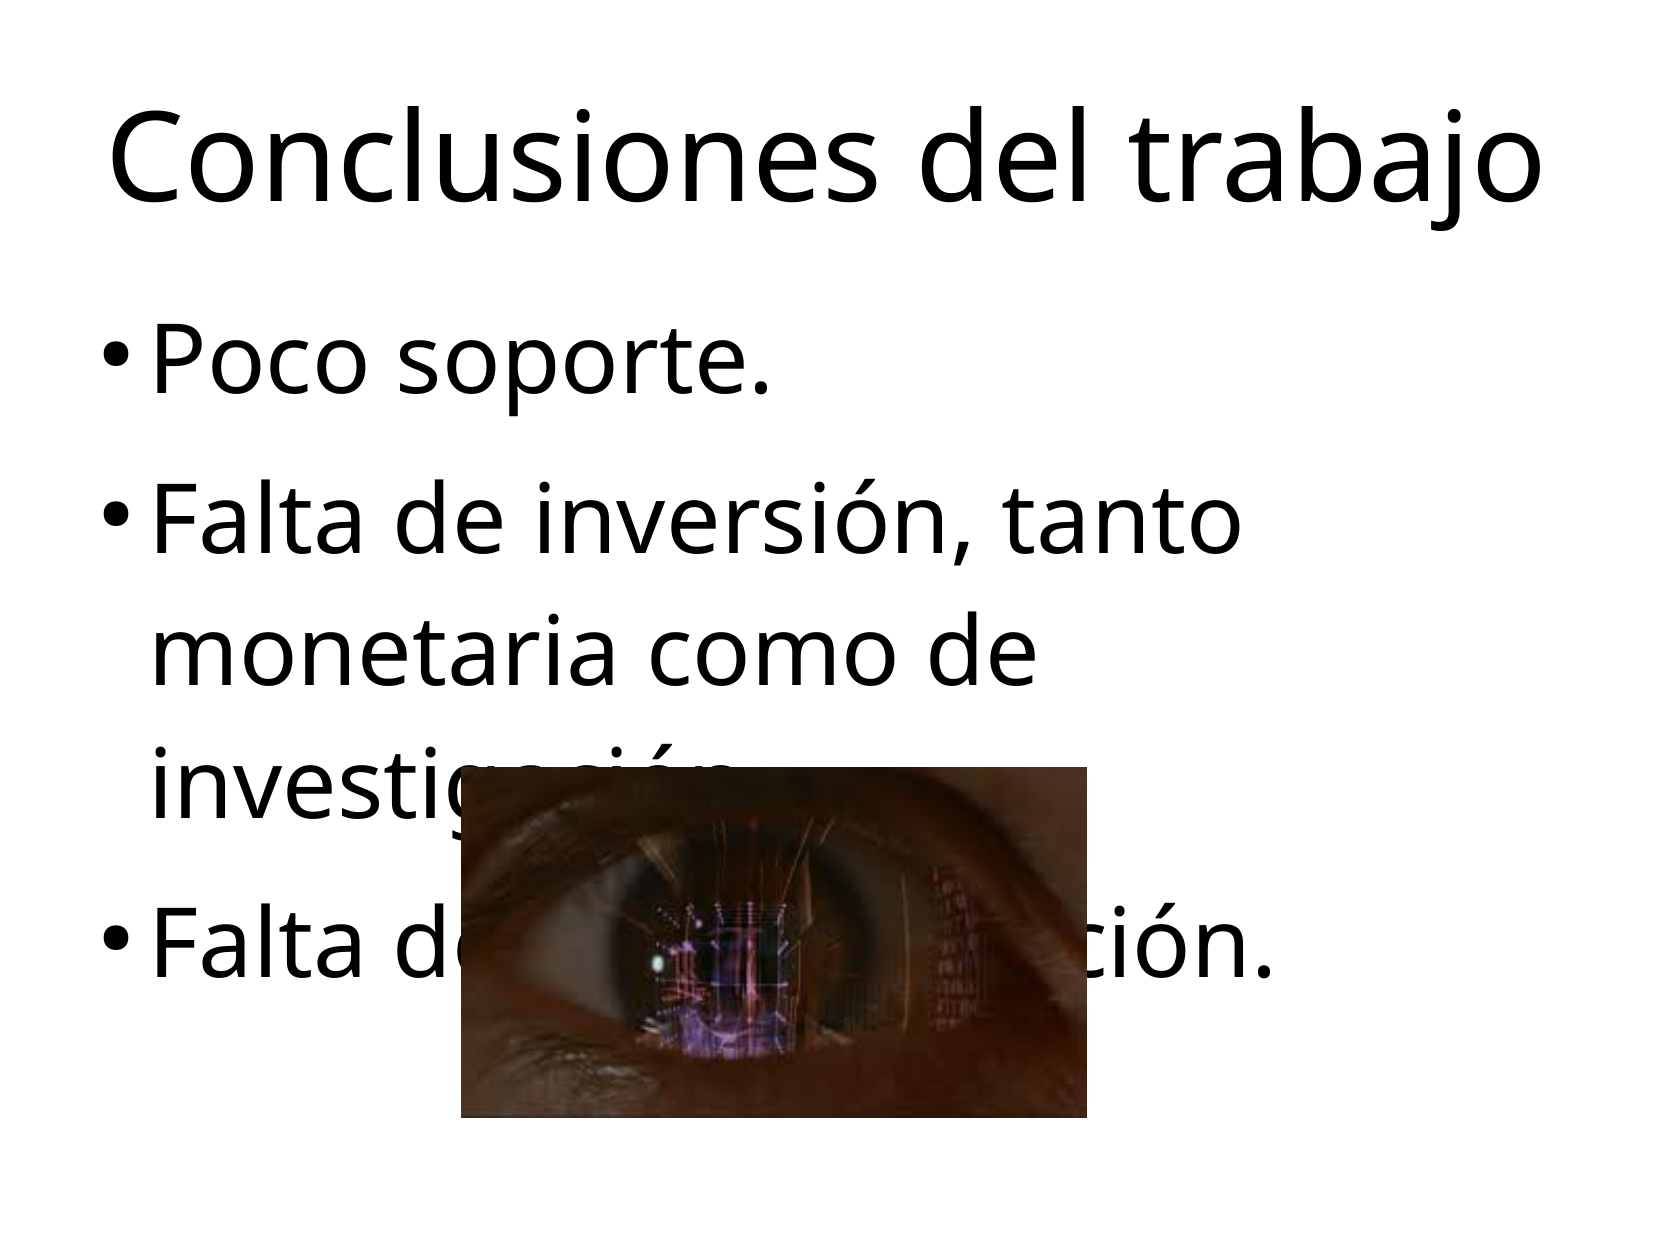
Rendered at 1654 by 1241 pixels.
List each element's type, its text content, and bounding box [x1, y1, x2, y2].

picture [461, 767, 1087, 1118]
title Conclusiones del trabajo [82, 49, 1571, 257]
list Poco soporte. Falta de inversión, tanto monetaria como de investigación. Falta de estandarización. [82, 290, 1571, 1010]
